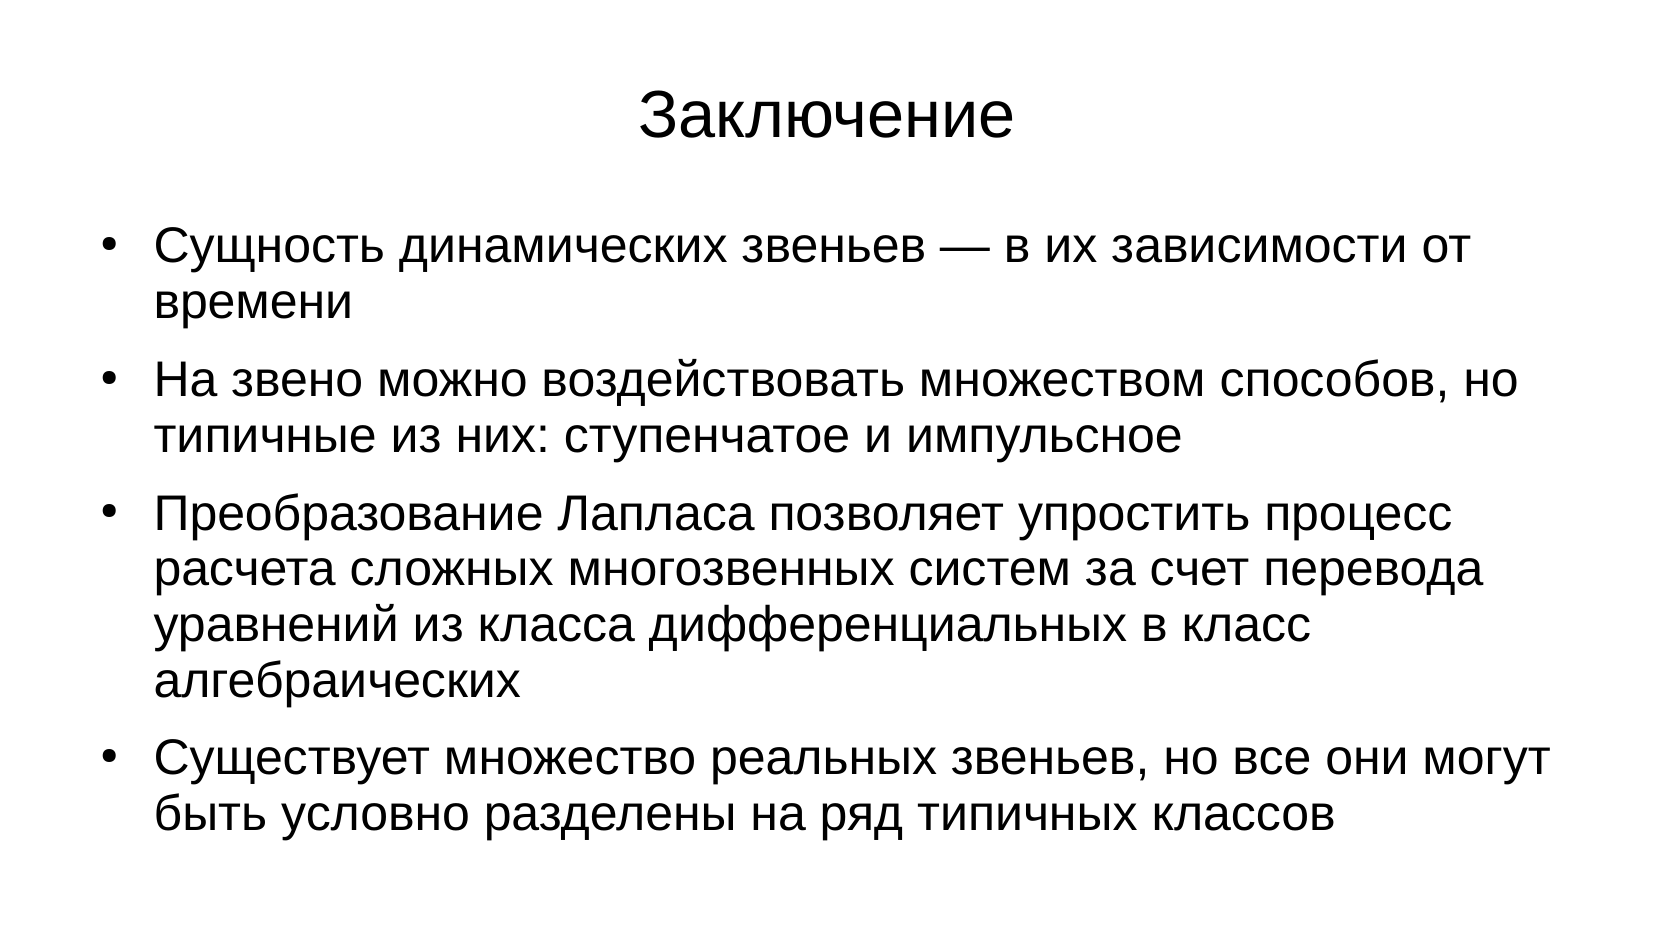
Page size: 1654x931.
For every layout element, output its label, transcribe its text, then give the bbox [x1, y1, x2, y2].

list Сущность динамических звеньев — в их зависимости от времени На звено можно воздействовать множеством способов, но типичные из них: ступенчатое и импульсное Преобразование Лапласа позволяет упростить процесс расчета сложных многозвенных систем за счет перевода уравнений из класса дифференциальных в класс алгебраических Существует множество реальных звеньев, но все они могут быть условно разделены на ряд типичных классов [82, 217, 1571, 857]
title Заключение [82, 37, 1571, 193]
